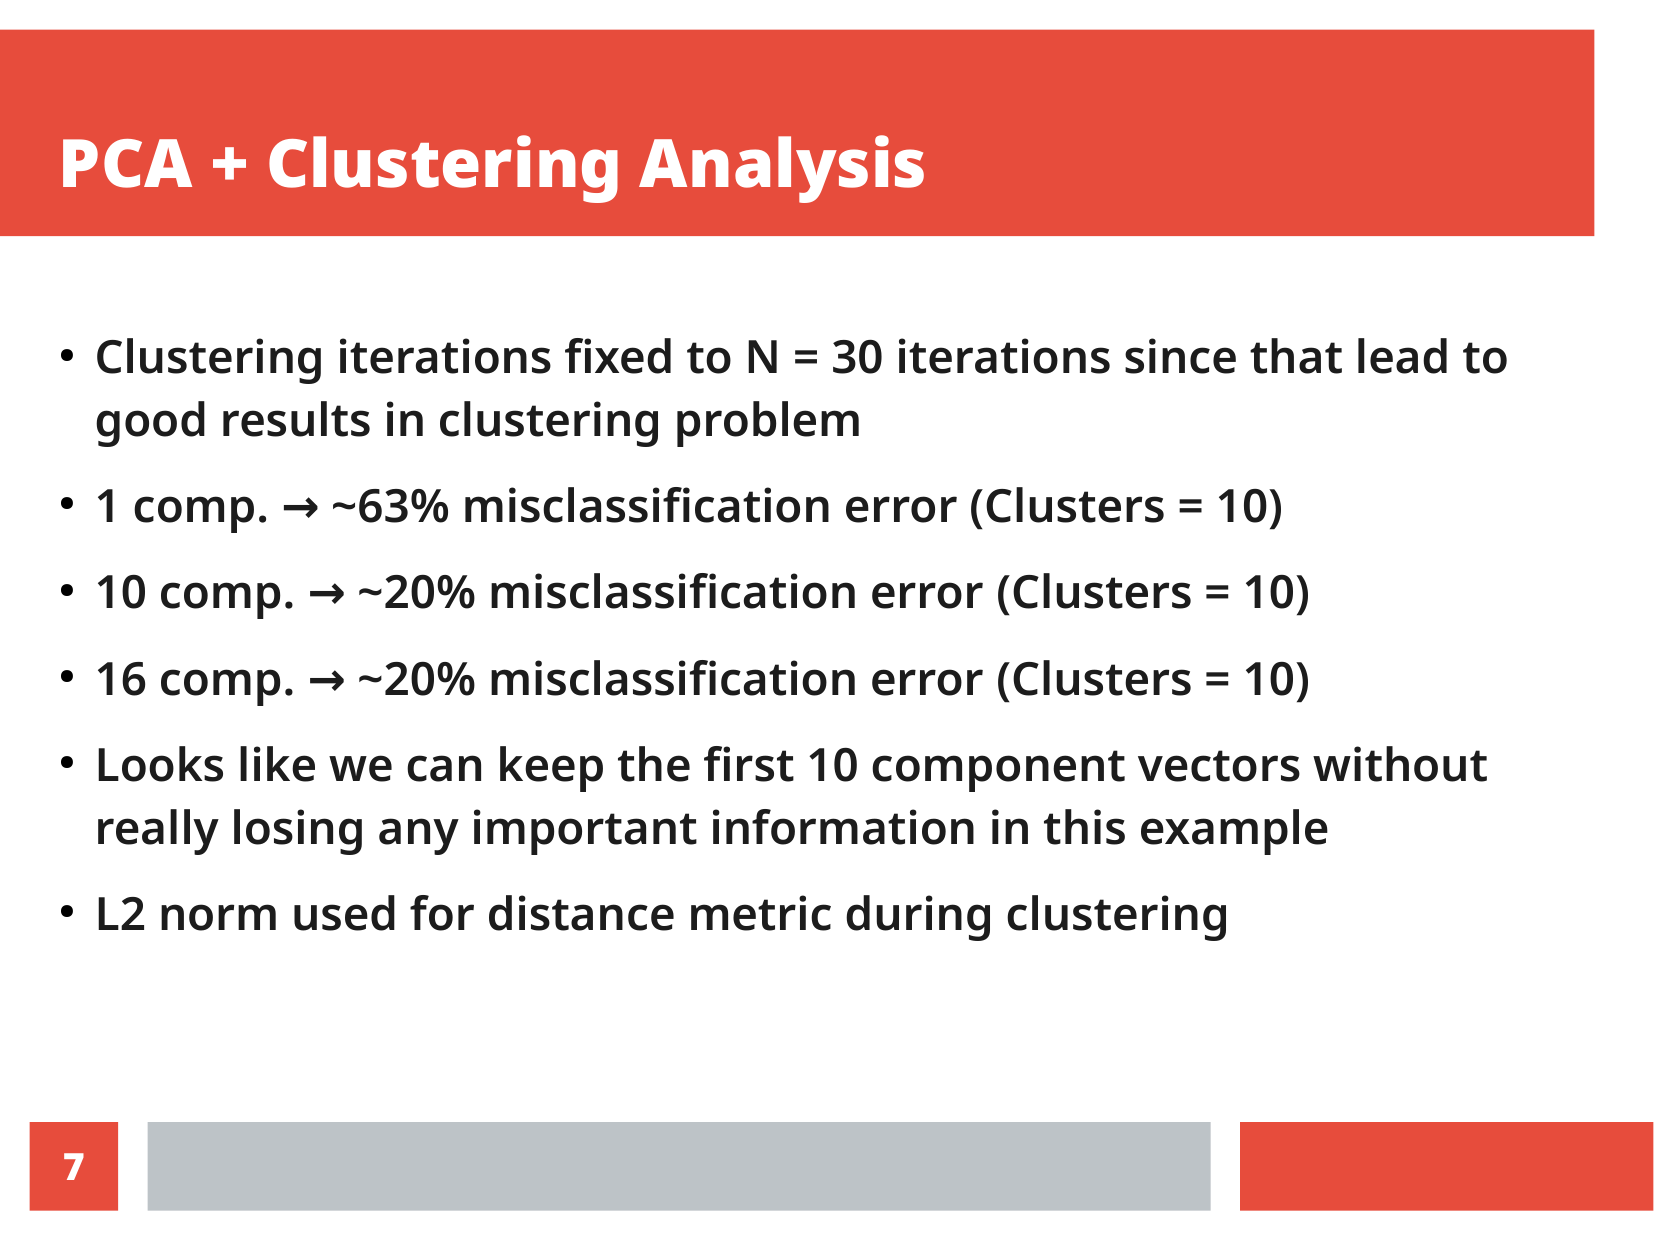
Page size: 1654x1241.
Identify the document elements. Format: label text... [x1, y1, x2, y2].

title PCA + Clustering Analysis [59, 59, 1595, 207]
list Clustering iterations fixed to N = 30 iterations since that lead to good results in clustering problem 1 comp. → ~63% misclassification error (Clusters = 10) 10 comp. → ~20% misclassification error (Clusters = 10) 16 comp. → ~20% misclassification error (Clusters = 10) Looks like we can keep the first 10 component vectors without really losing any important information in this example L2 norm used for distance metric during clustering [59, 324, 1565, 1093]
